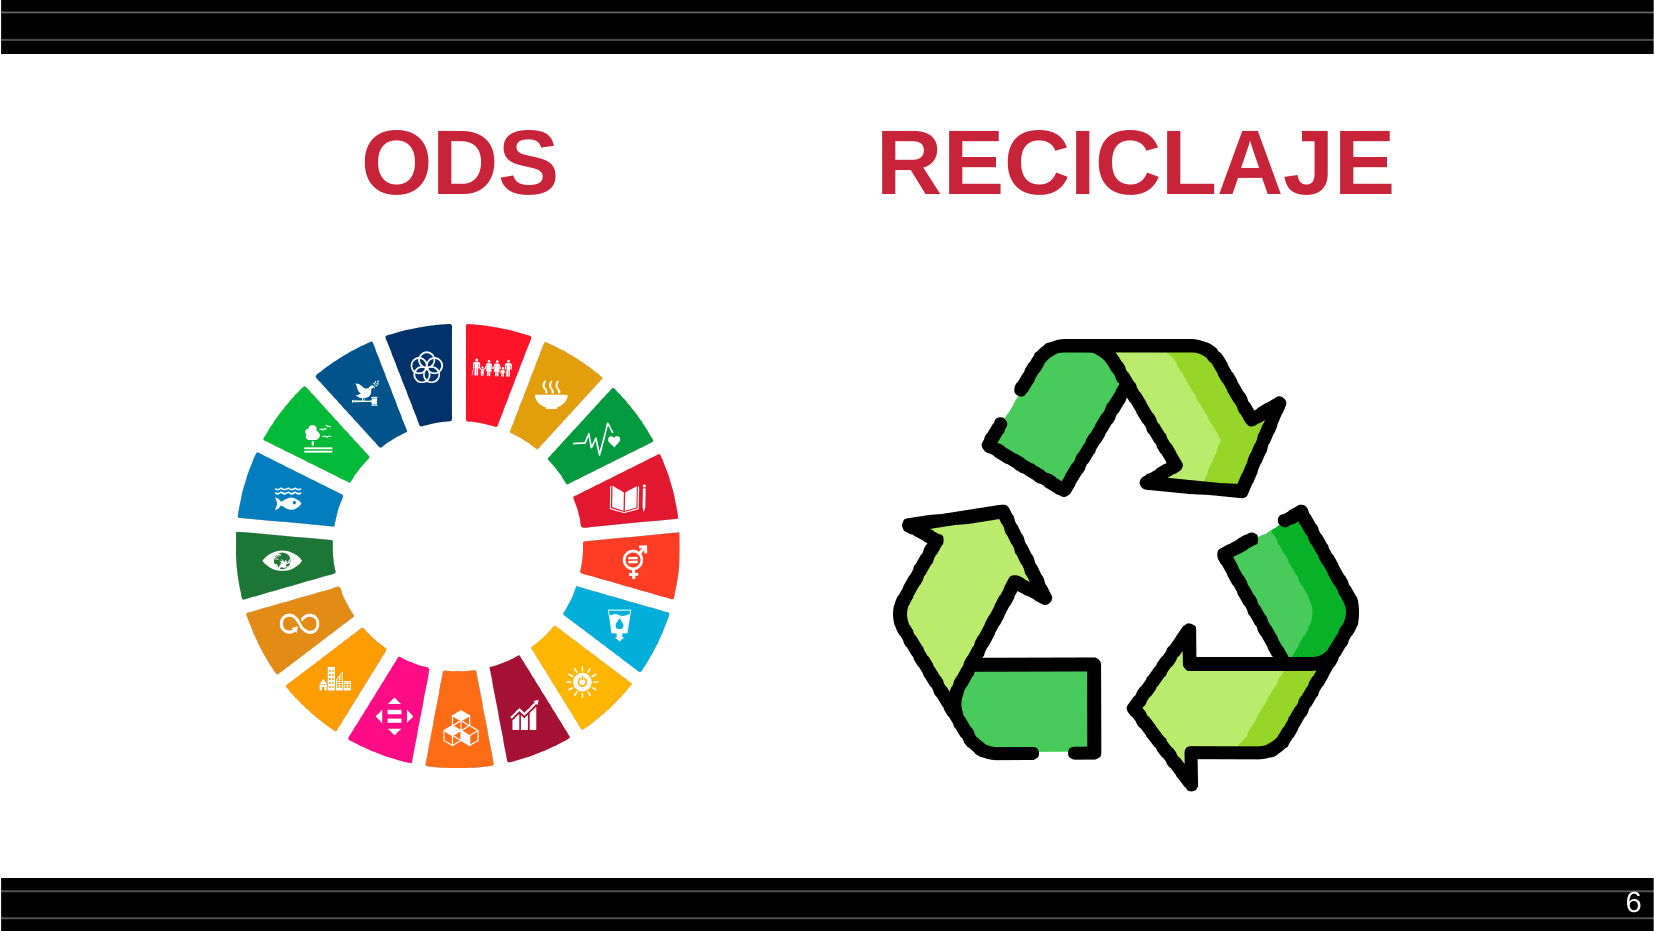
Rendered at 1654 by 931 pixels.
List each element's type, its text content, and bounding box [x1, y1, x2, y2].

picture [236, 324, 680, 768]
title RECICLAJE [856, 88, 1418, 237]
title ODS [236, 59, 686, 266]
picture [893, 332, 1359, 798]
picture [1, 878, 1654, 931]
picture [1, 0, 1654, 54]
